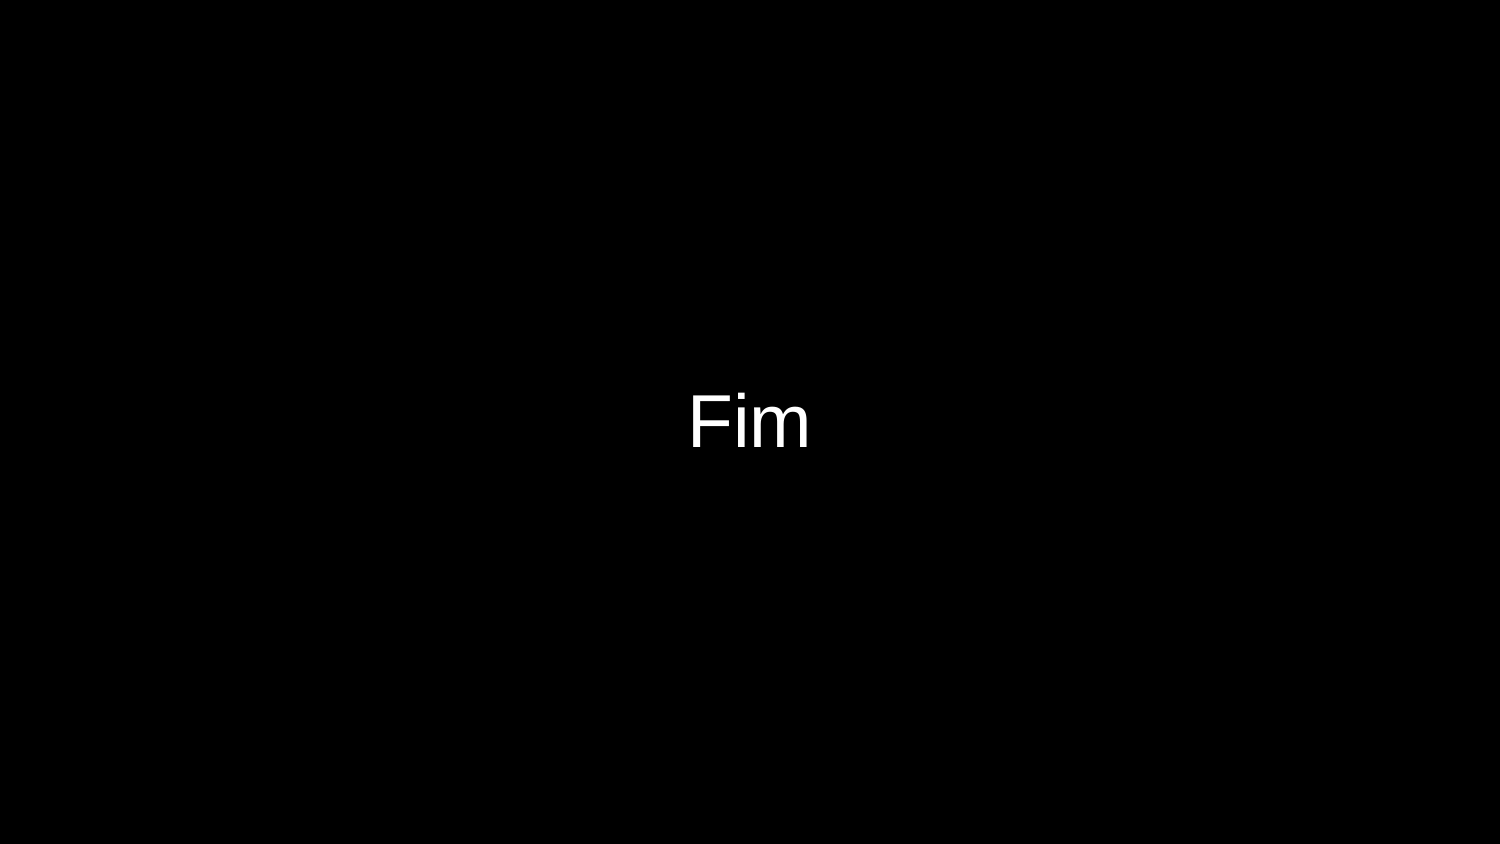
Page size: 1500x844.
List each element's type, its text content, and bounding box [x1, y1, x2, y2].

title Fim [51, 352, 1449, 491]
